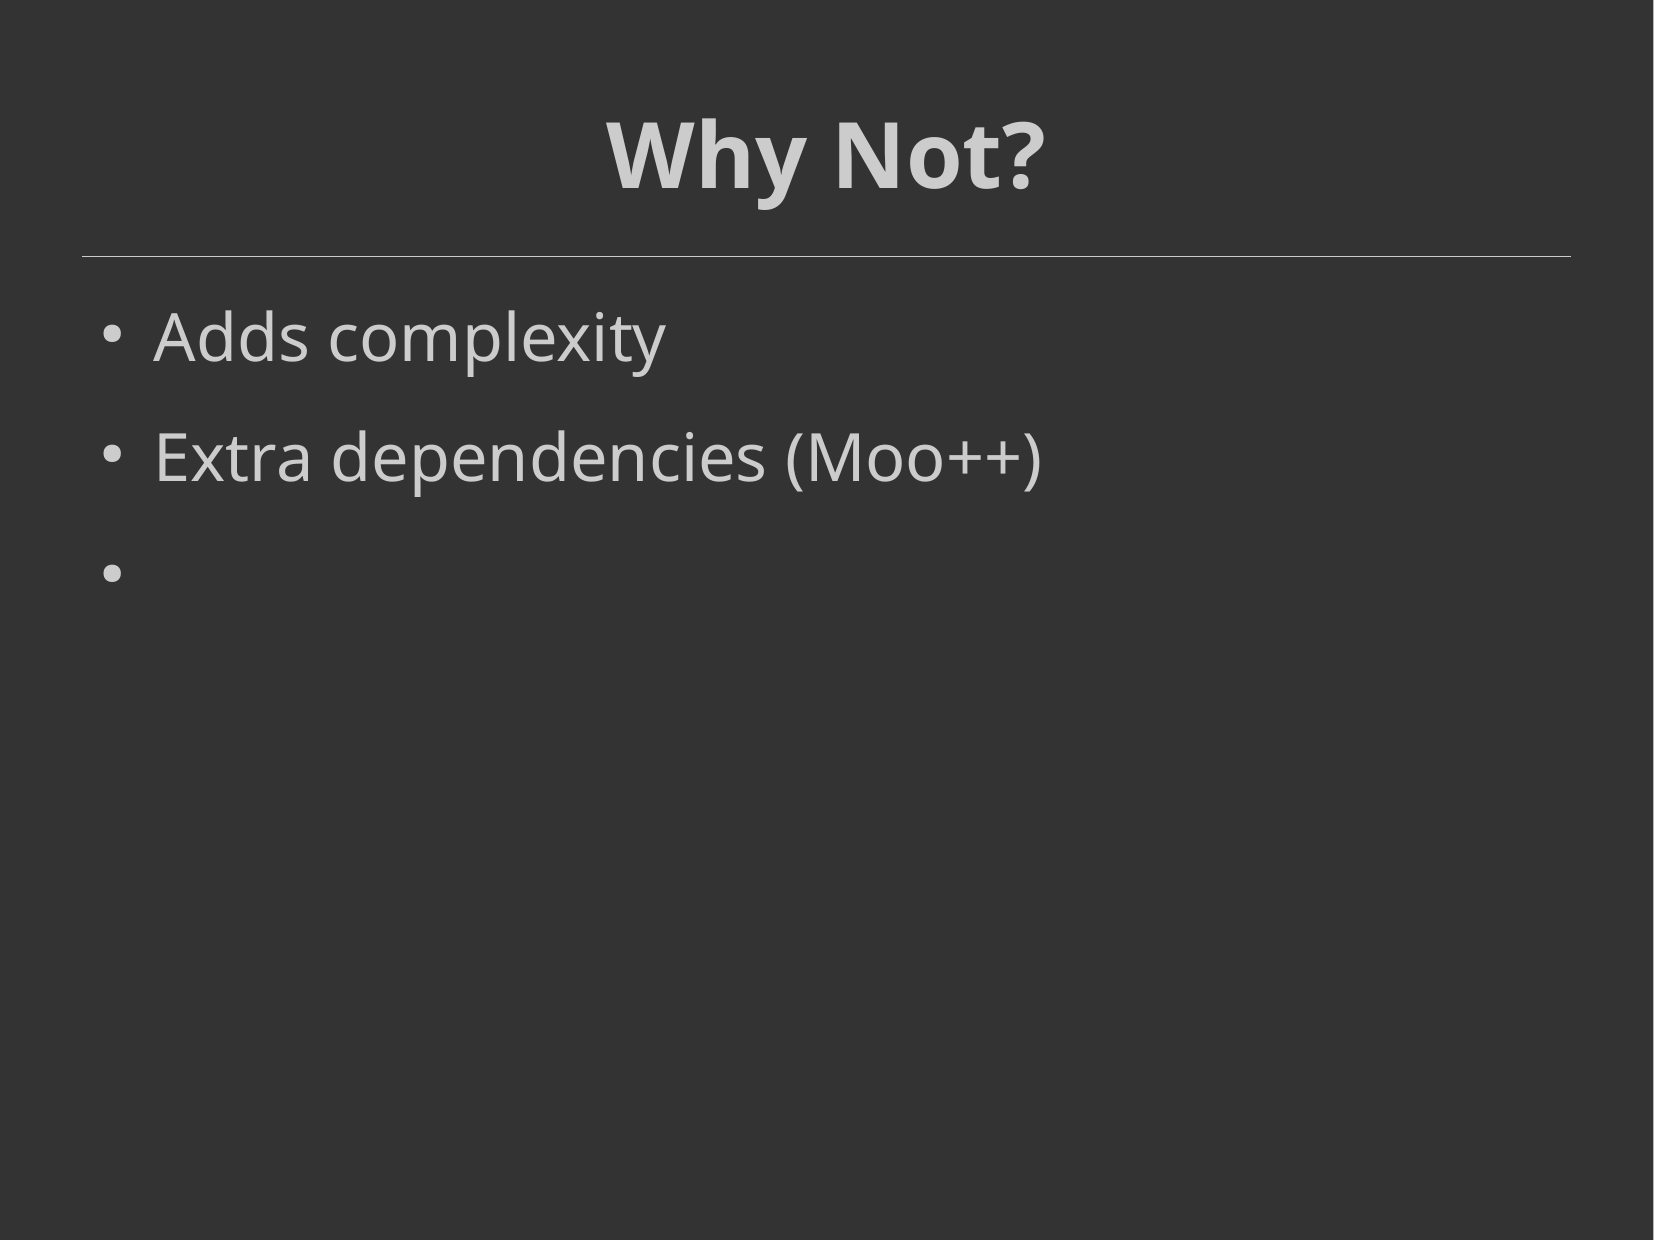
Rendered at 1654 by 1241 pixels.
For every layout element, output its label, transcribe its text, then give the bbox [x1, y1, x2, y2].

list Adds complexity Extra dependencies (Moo++) [82, 290, 1571, 1010]
title Why Not? [82, 49, 1571, 257]
